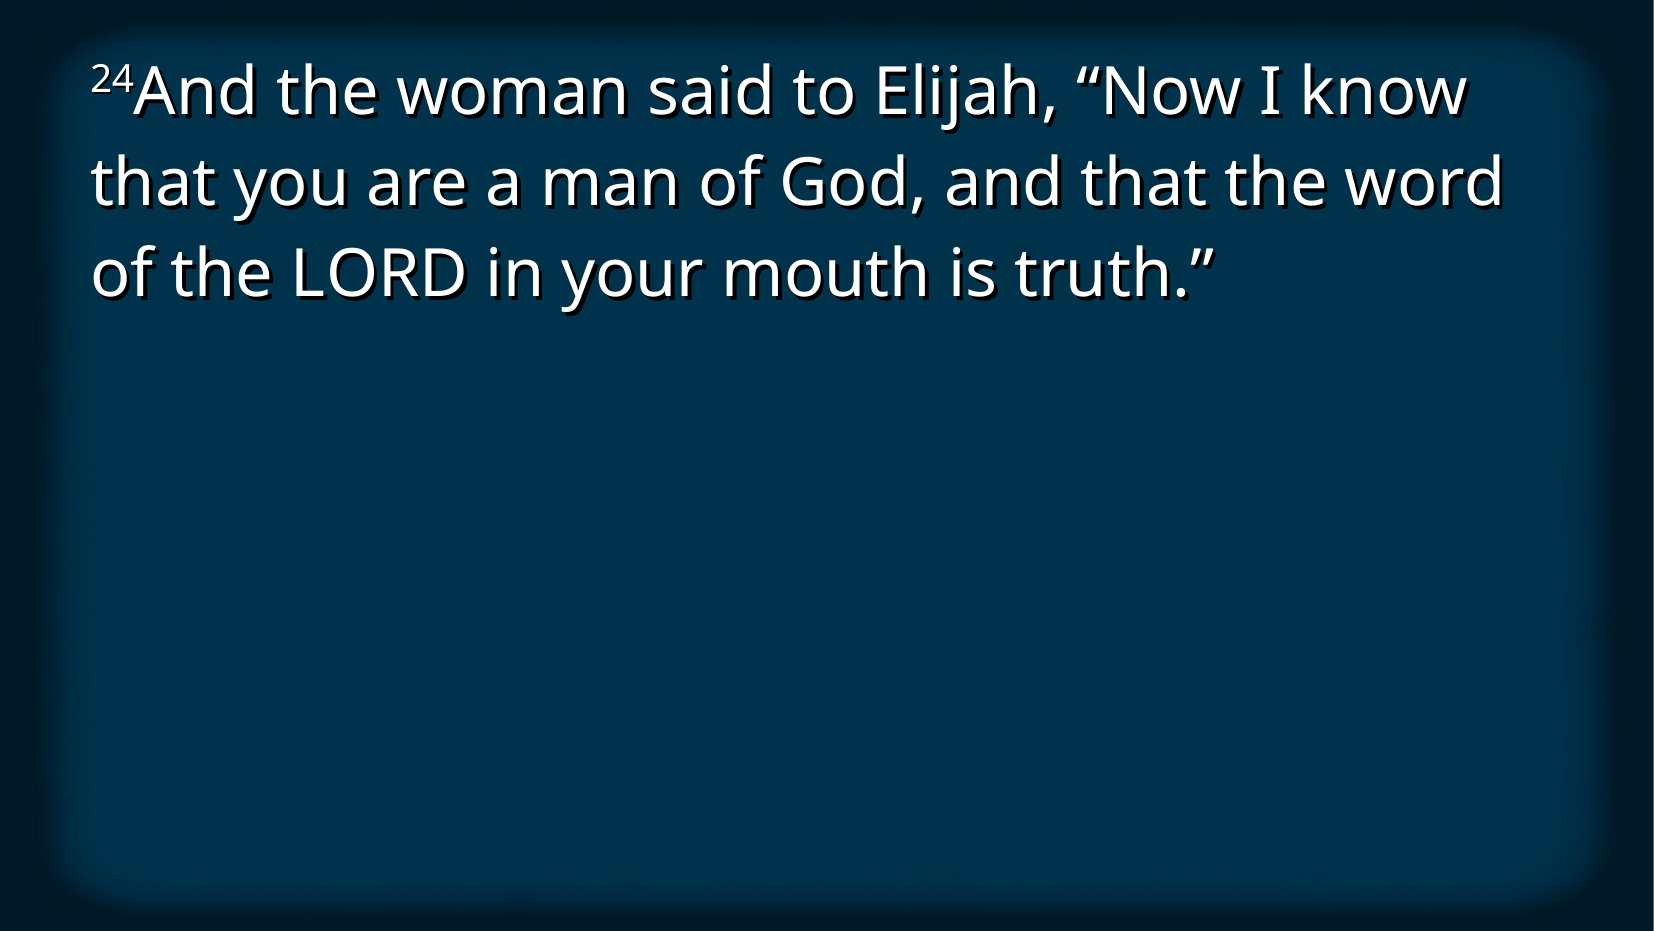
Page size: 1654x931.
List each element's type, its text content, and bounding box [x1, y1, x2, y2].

picture [0, 0, 1654, 931]
text_box 24And the woman said to Elijah, “Now I know that you are a man of God, and that the word of the LORD in your mouth is truth.” [75, 36, 1561, 318]
